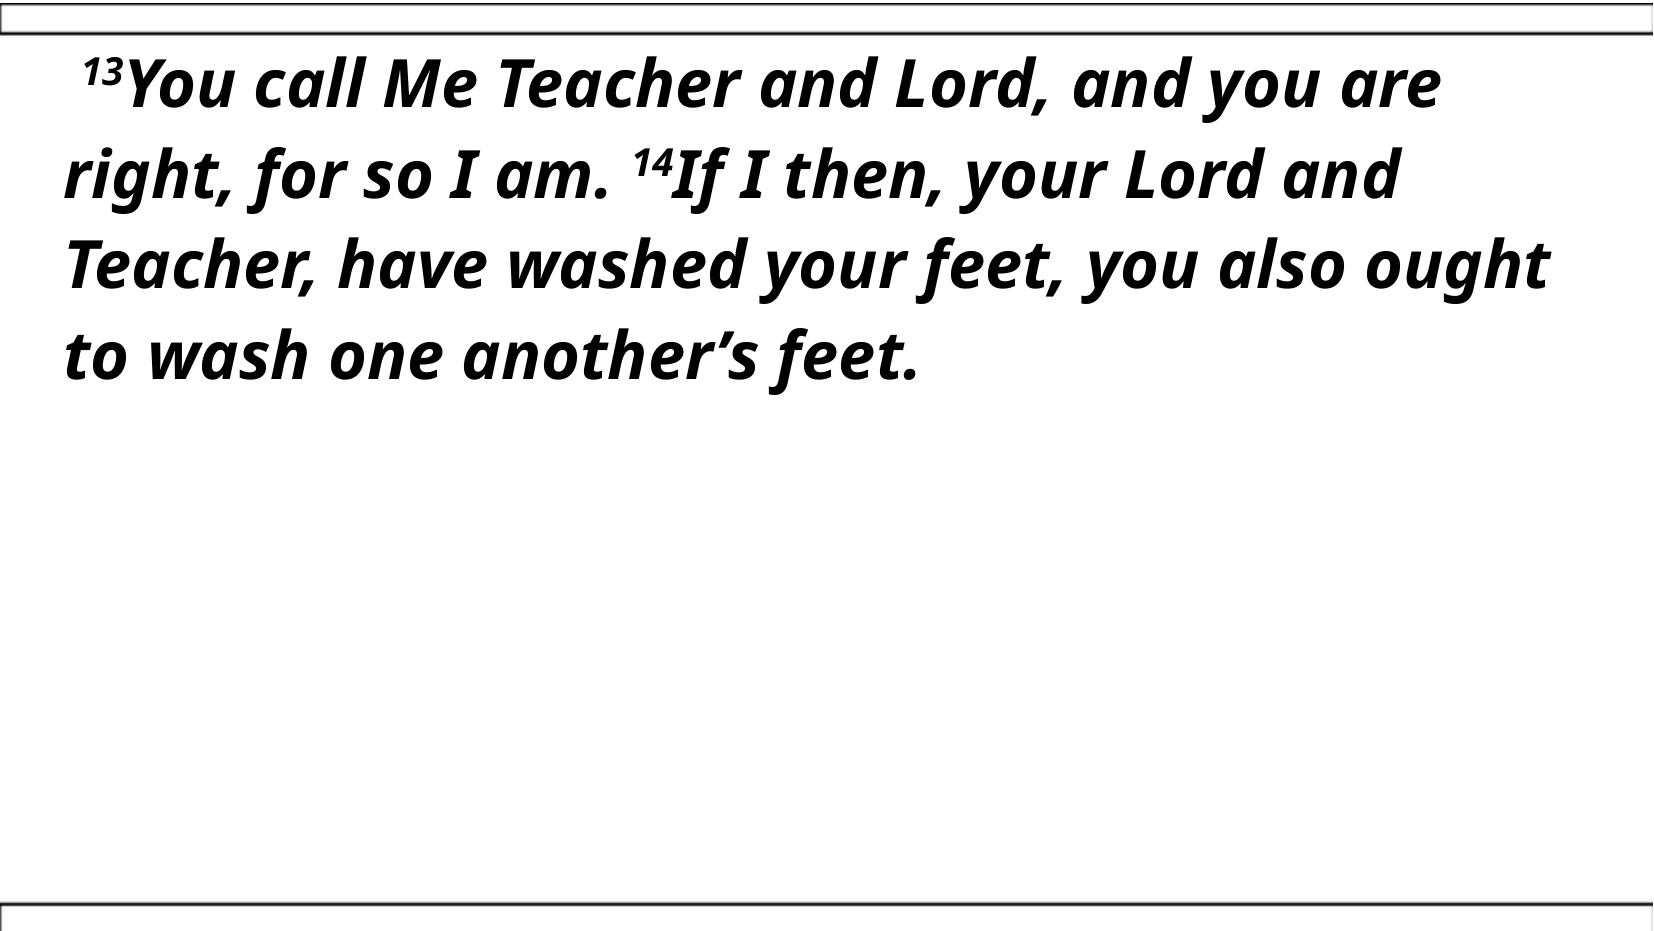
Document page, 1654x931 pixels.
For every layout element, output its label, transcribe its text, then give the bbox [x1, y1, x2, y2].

picture [0, 3, 1653, 931]
text_box 13You call Me Teacher and Lord, and you are right, for so I am. 14If I then, your Lord and Teacher, have washed your feet, you also ought to wash one another’s feet. [48, 28, 1608, 399]
